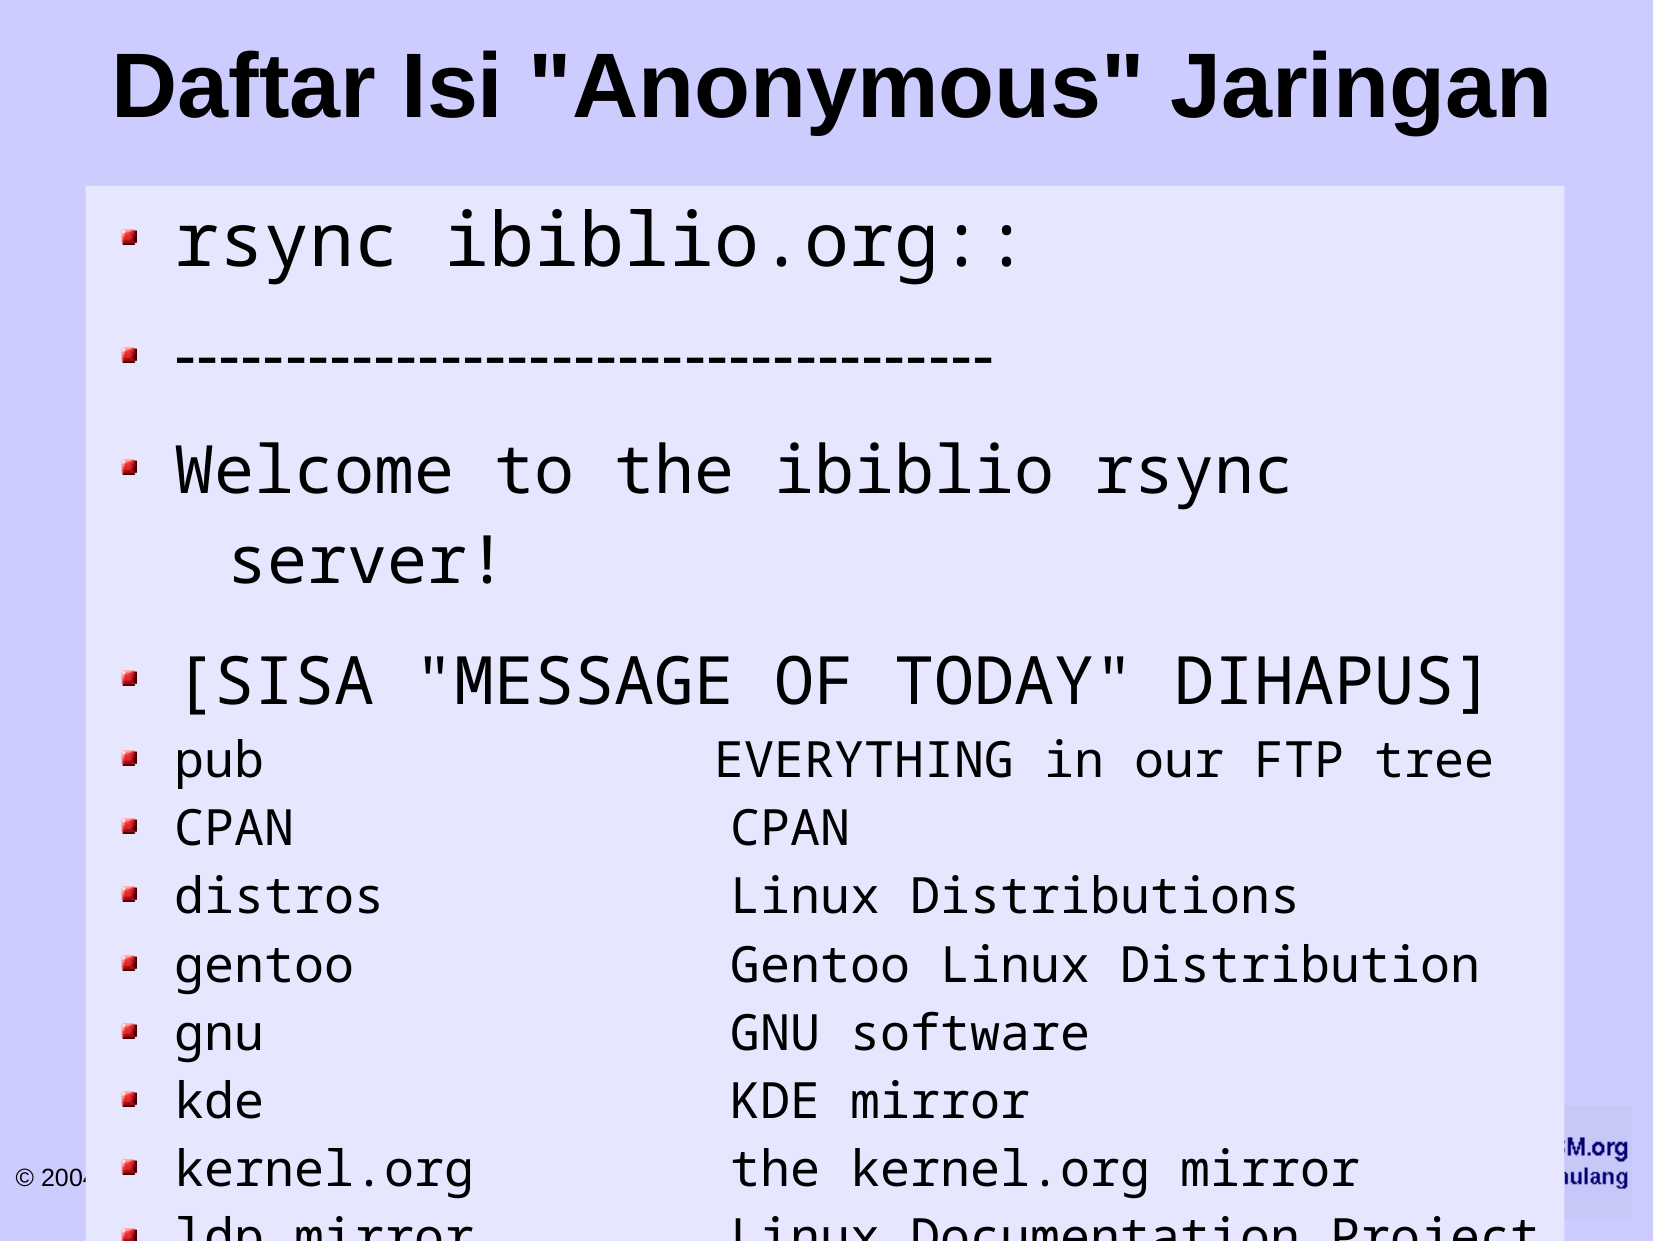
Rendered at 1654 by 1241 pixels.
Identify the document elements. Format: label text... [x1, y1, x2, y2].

picture [1565, 1106, 1632, 1219]
picture [121, 1159, 137, 1175]
title Daftar Isi "Anonymous" Jaringan [40, 31, 1625, 142]
picture [121, 1228, 137, 1241]
list rsync ibiblio.org:: ------------------------------------- Welcome to the ibiblio rsync server! [SISA "MESSAGE OF TODAY" DIHAPUS] pub EVERYTHING in our FTP tree CPAN CPAN distros Linux Distributions gentoo Gentoo Linux Distribution gnu GNU software kde KDE mirror kernel.org the kernel.org mirror ldp_mirror Linux Documentation Project [........] [85, 185, 1565, 1123]
